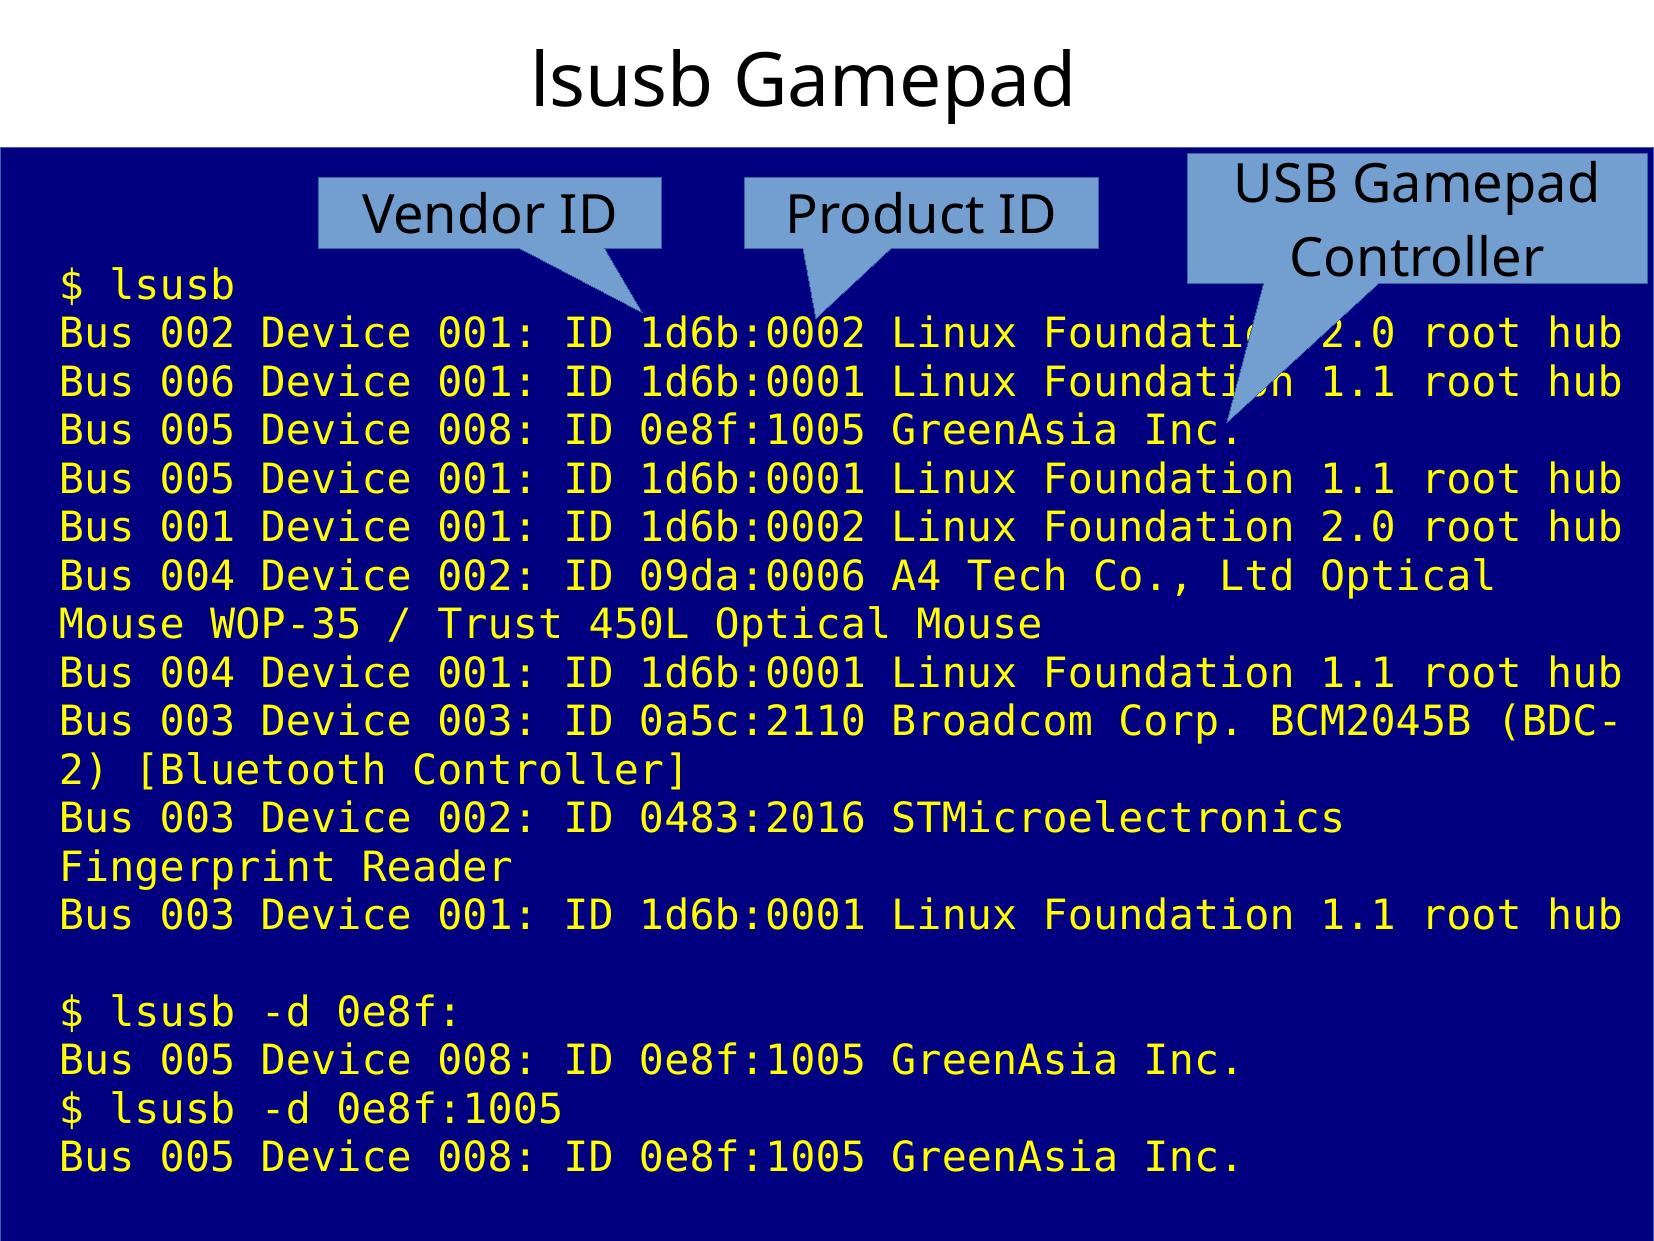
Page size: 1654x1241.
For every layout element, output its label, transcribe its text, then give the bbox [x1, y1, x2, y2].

title lsusb Gamepad [59, 36, 1548, 119]
text_box Vendor ID [318, 177, 662, 313]
text_box Product ID [744, 177, 1099, 319]
text_box USB Gamepad Controller [1187, 153, 1648, 423]
text_box $ lsusb Bus 002 Device 001: ID 1d6b:0002 Linux Foundation 2.0 root hub Bus 006 Device 001: ID 1d6b:0001 Linux Foundation 1.1 root hub Bus 005 Device 008: ID 0e8f:1005 GreenAsia Inc. Bus 005 Device 001: ID 1d6b:0001 Linux Foundation 1.1 root hub Bus 001 Device 001: ID 1d6b:0002 Linux Foundation 2.0 root hub Bus 004 Device 002: ID 09da:0006 A4 Tech Co., Ltd Optical Mouse WOP-35 / Trust 450L Optical Mouse Bus 004 Device 001: ID 1d6b:0001 Linux Foundation 1.1 root hub Bus 003 Device 003: ID 0a5c:2110 Broadcom Corp. BCM2045B (BDC-2) [Bluetooth Controller] Bus 003 Device 002: ID 0483:2016 STMicroelectronics Fingerprint Reader Bus 003 Device 001: ID 1d6b:0001 Linux Foundation 1.1 root hub $ lsusb -d 0e8f: Bus 005 Device 008: ID 0e8f:1005 GreenAsia Inc. $ lsusb -d 0e8f:1005 Bus 005 Device 008: ID 0e8f:1005 GreenAsia Inc. [0, 147, 1654, 1241]
